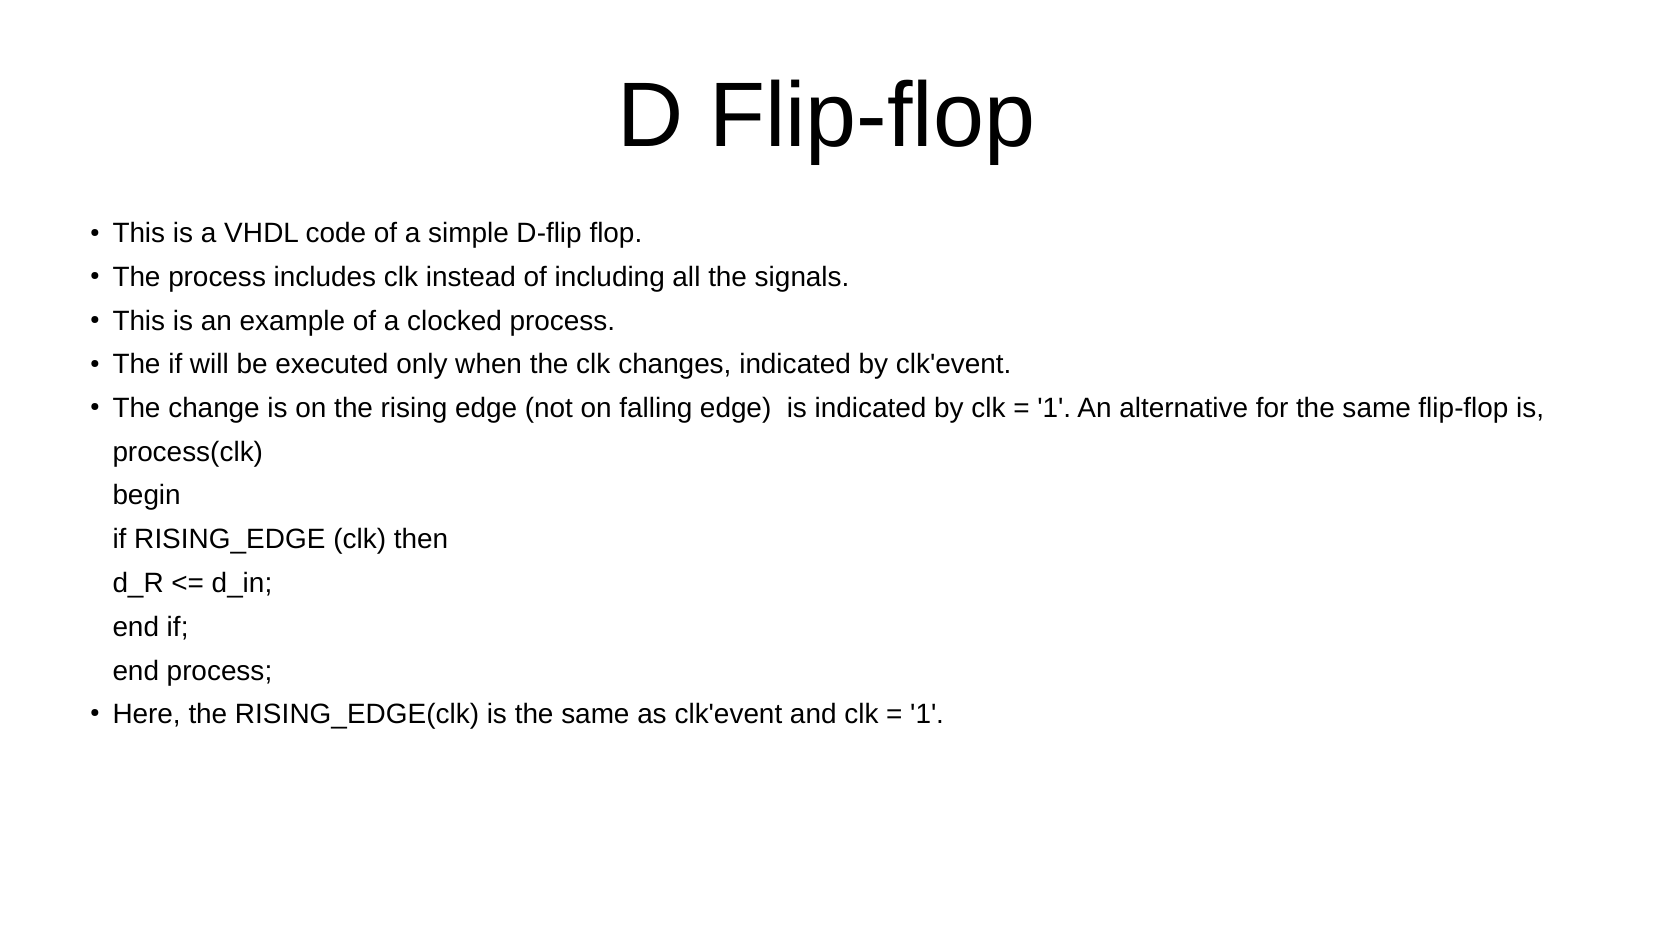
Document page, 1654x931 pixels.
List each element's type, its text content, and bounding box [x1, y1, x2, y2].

list This is a VHDL code of a simple D-flip flop. The process includes clk instead of including all the signals. This is an example of a clocked process. The if will be executed only when the clk changes, indicated by clk'event. The change is on the rising edge (not on falling edge) is indicated by clk = '1'. An alternative for the same flip-flop is, process(clk) begin if RISING_EDGE (clk) then d_R <= d_in; end if; end process; Here, the RISING_EDGE(clk) is the same as clk'event and clk = '1'. [82, 217, 1571, 758]
title D Flip-flop [82, 37, 1571, 193]
